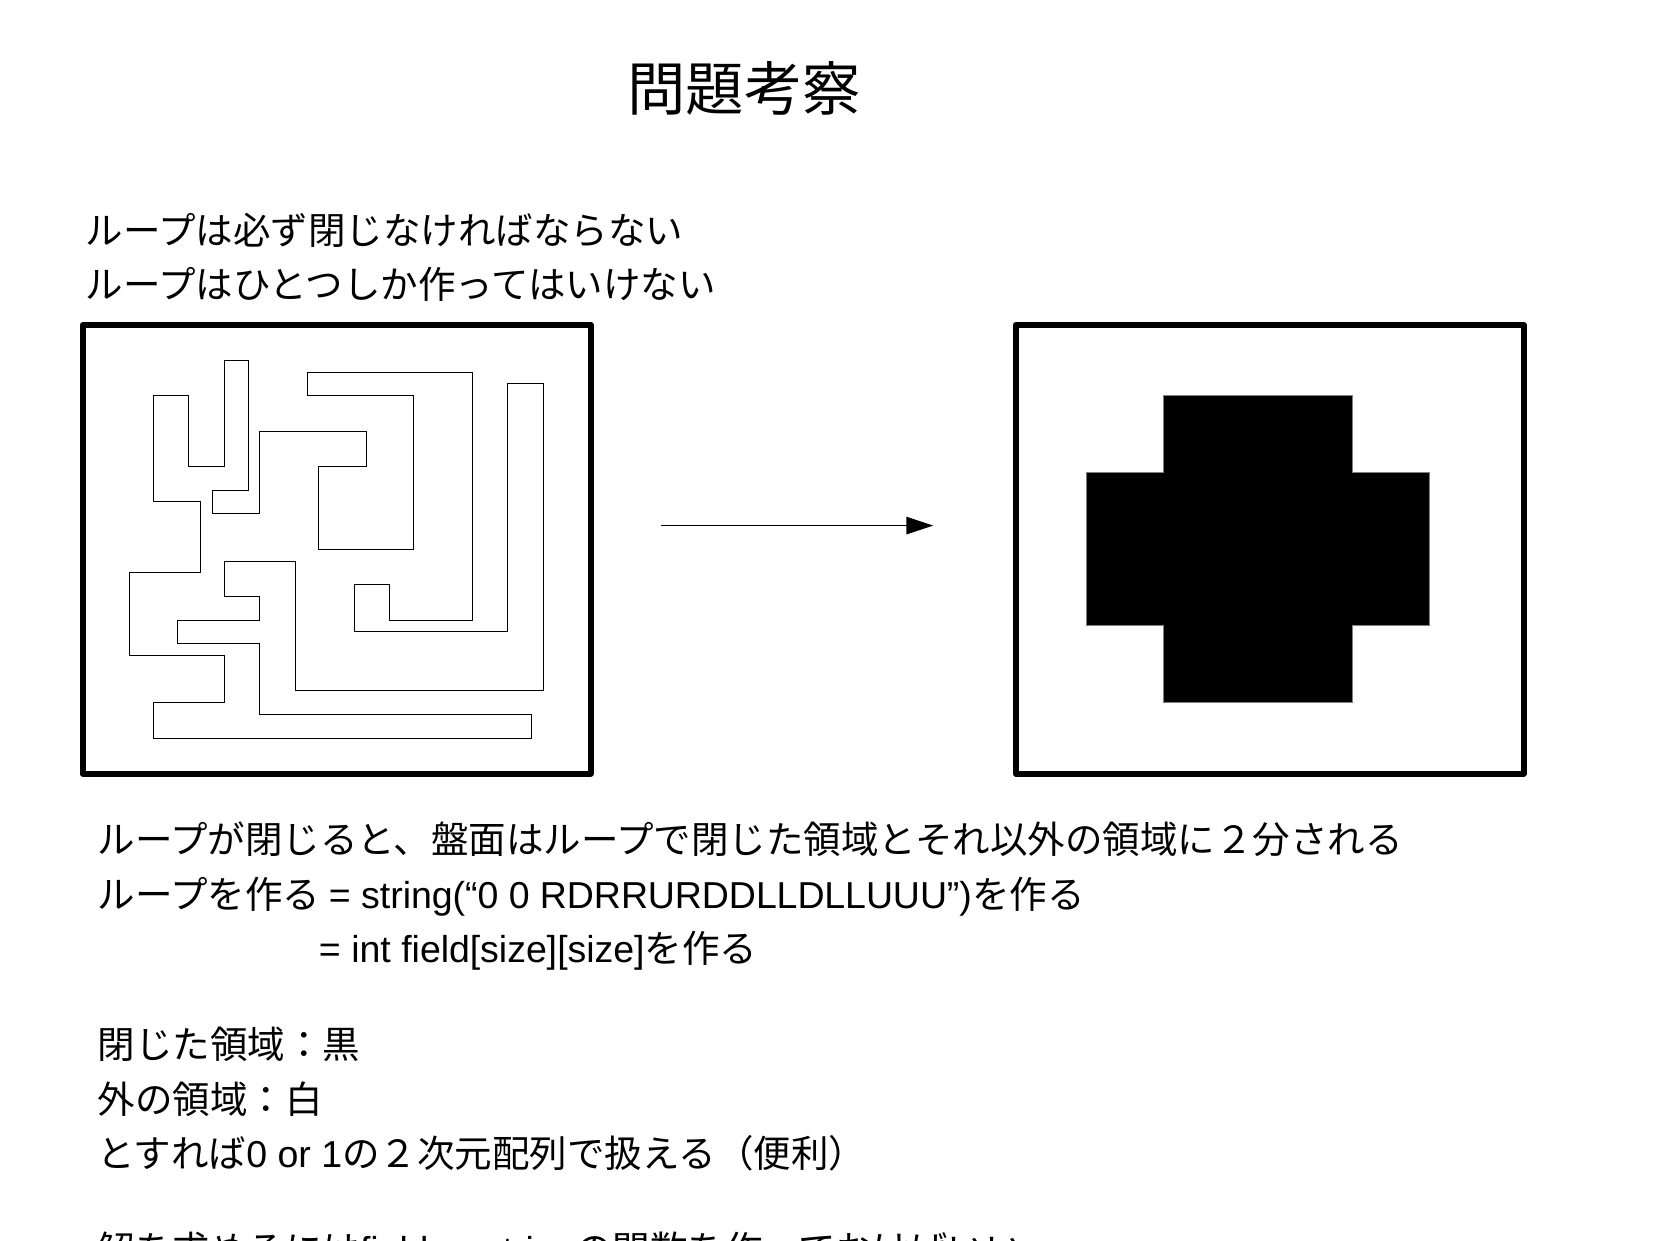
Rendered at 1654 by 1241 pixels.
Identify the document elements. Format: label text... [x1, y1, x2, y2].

text_box 問題考察 [70, 35, 1418, 109]
text_box [1015, 324, 1524, 774]
text_box ループが閉じると、盤面はループで閉じた領域とそれ以外の領域に２分される ループを作る = string(“0 0 RDRRURDDLLDLLUUU”)を作る = int field[size][size]を作る 閉じた領域：黒 外の領域：白 とすれば0 or 1の２次元配列で扱える（便利） 解を求めるにはfield -> stringの関数を作っておけばいい [82, 803, 1524, 1212]
text_box ループは必ず閉じなければならない ループはひとつしか作ってはいけない [70, 193, 1583, 284]
text_box [82, 324, 591, 774]
